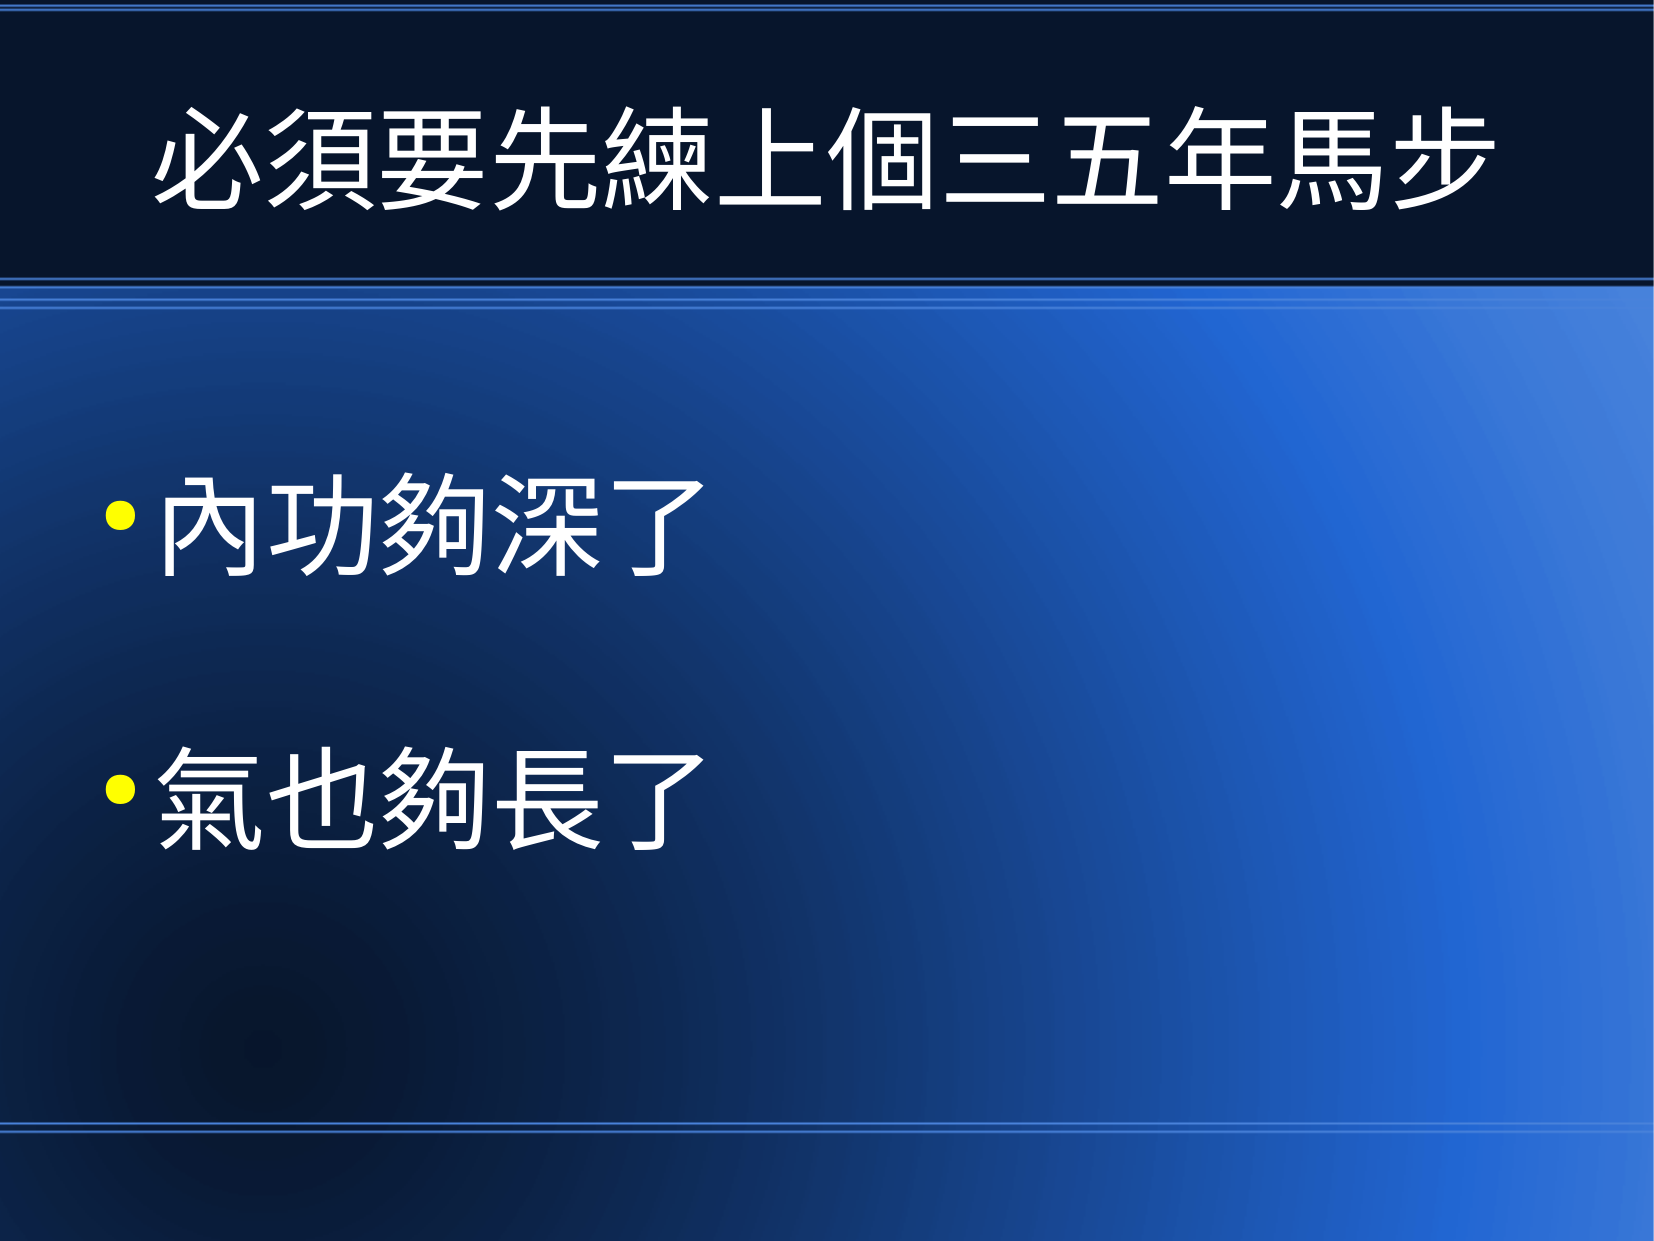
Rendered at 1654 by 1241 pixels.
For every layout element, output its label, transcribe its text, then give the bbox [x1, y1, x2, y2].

title 必須要先練上個三五年馬步 [82, 49, 1571, 257]
list 內功夠深了 氣也夠長了 [82, 355, 1571, 1241]
picture [0, 0, 1654, 1241]
